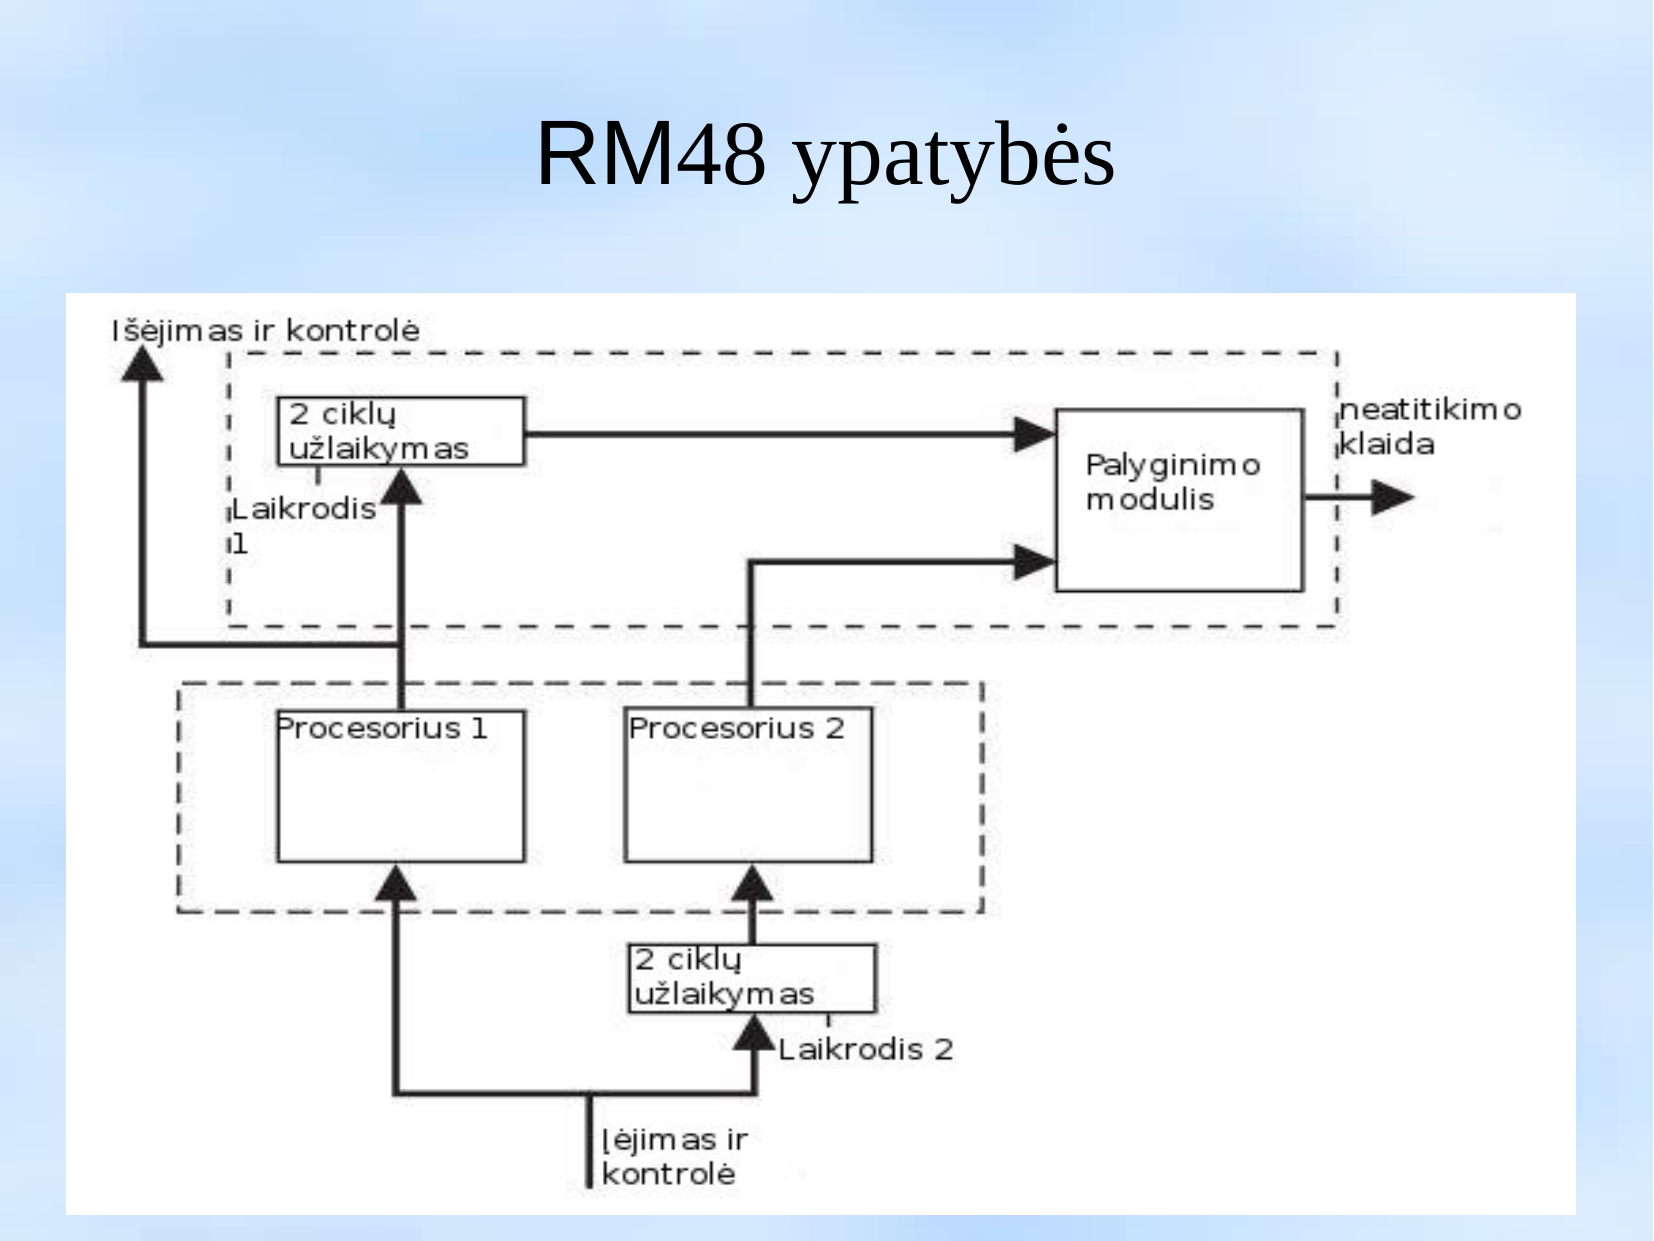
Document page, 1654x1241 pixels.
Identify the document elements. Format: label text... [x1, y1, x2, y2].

picture [0, 0, 1654, 1241]
title RM48 ypatybės [82, 49, 1571, 257]
